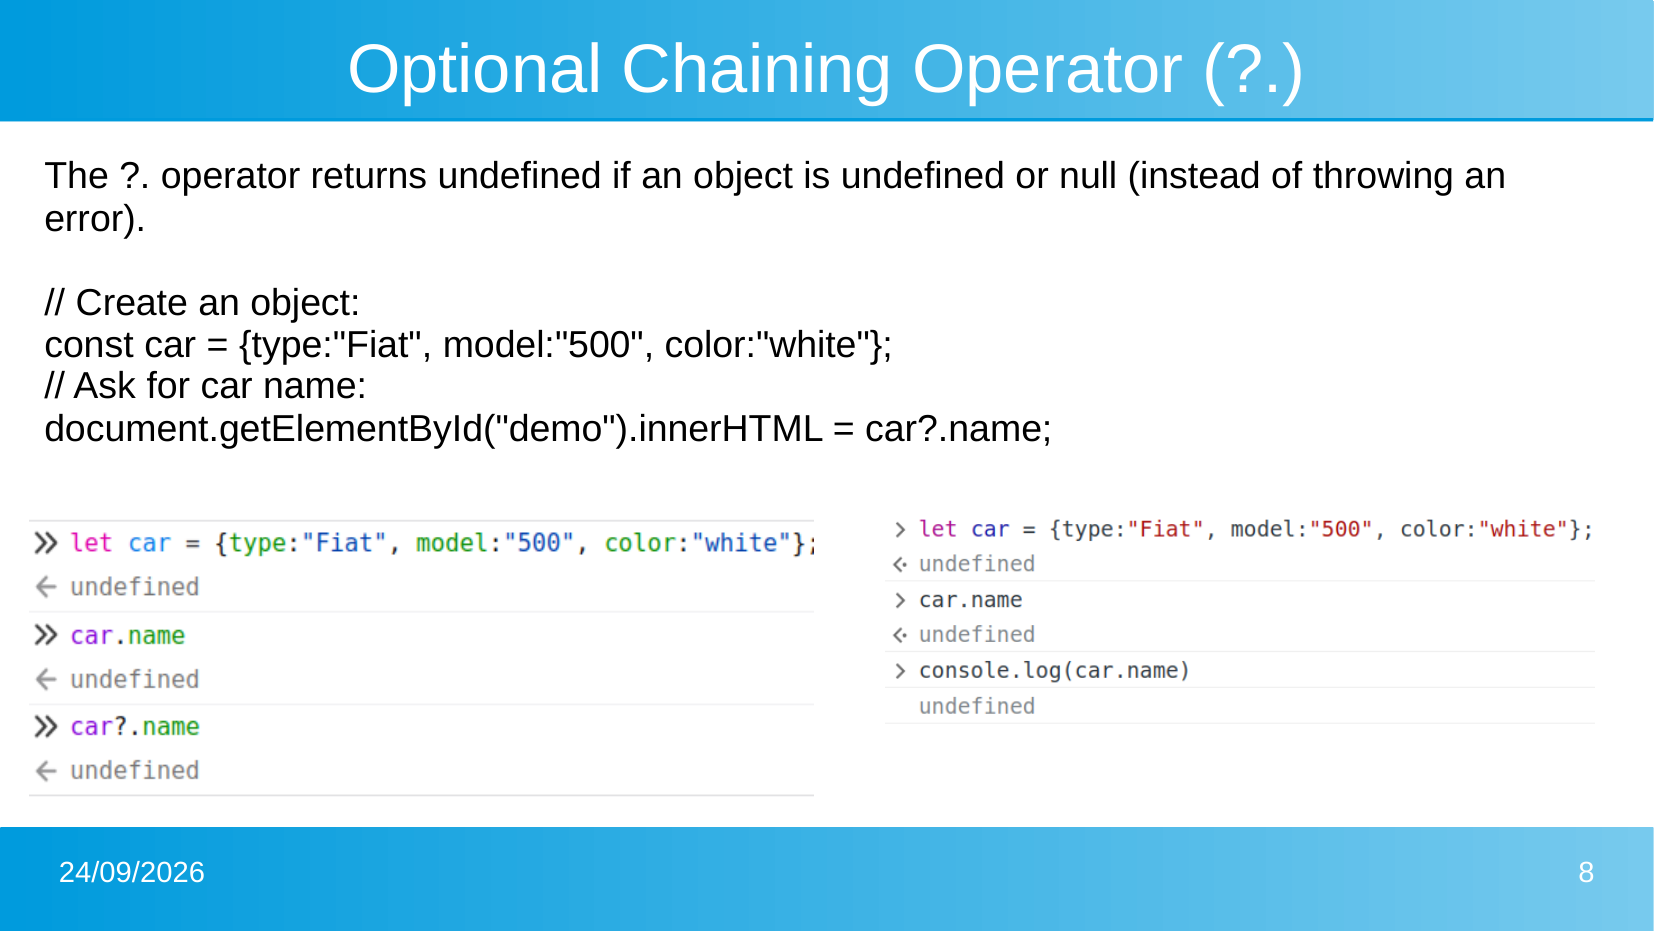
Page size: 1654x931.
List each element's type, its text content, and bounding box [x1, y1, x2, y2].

text_box The ?. operator returns undefined if an object is undefined or null (instead of throwing an error). // Create an object: const car = {type:"Fiat", model:"500", color:"white"}; // Ask for car name: document.getElementById("demo").innerHTML = car?.name; [29, 147, 1536, 457]
title Optional Chaining Operator (?.) [59, 29, 1595, 108]
picture [885, 513, 1595, 726]
picture [29, 514, 814, 798]
